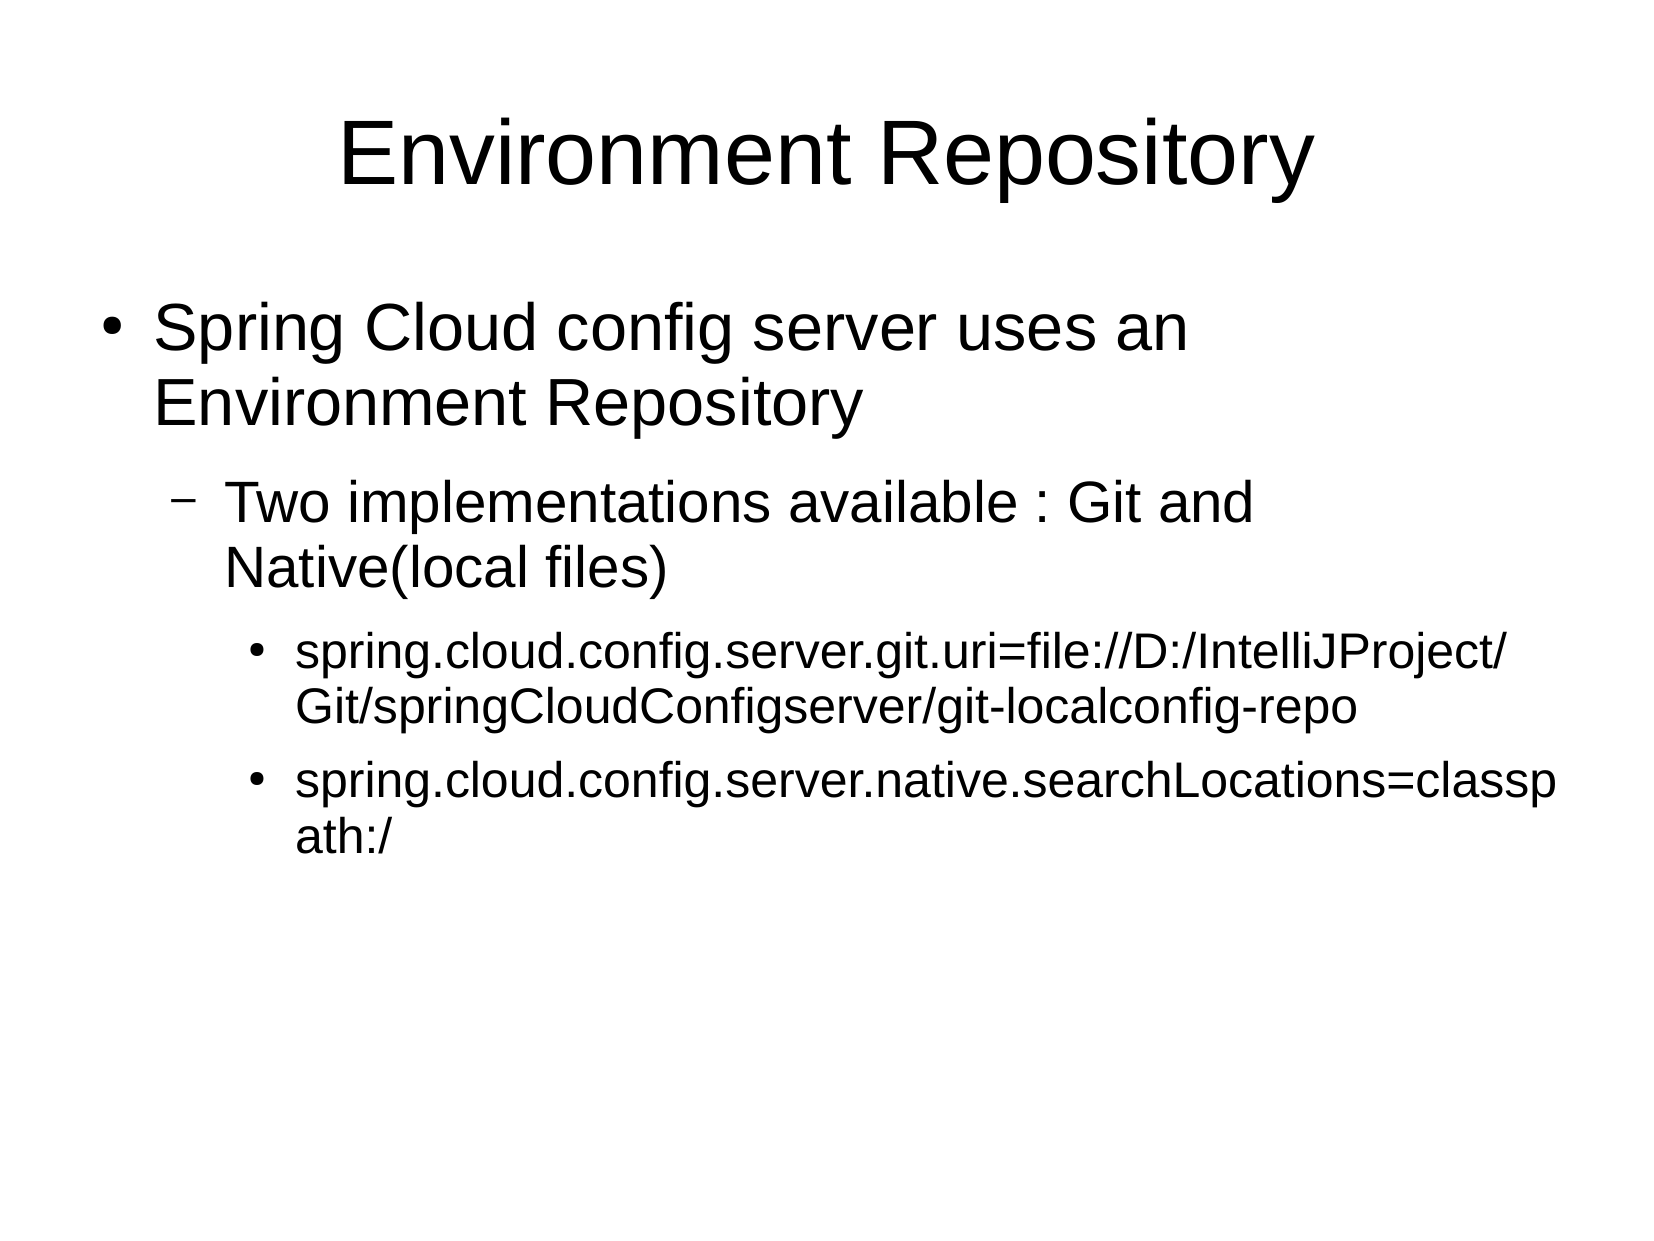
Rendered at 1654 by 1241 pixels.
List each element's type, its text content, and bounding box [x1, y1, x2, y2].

list Spring Cloud config server uses an Environment Repository Two implementations available : Git and Native(local files) spring.cloud.config.server.git.uri=file://D:/IntelliJProject/Git/springCloudConfigserver/git-localconfig-repo spring.cloud.config.server.native.searchLocations=classpath:/ [82, 290, 1571, 1211]
title Environment Repository [82, 49, 1571, 257]
